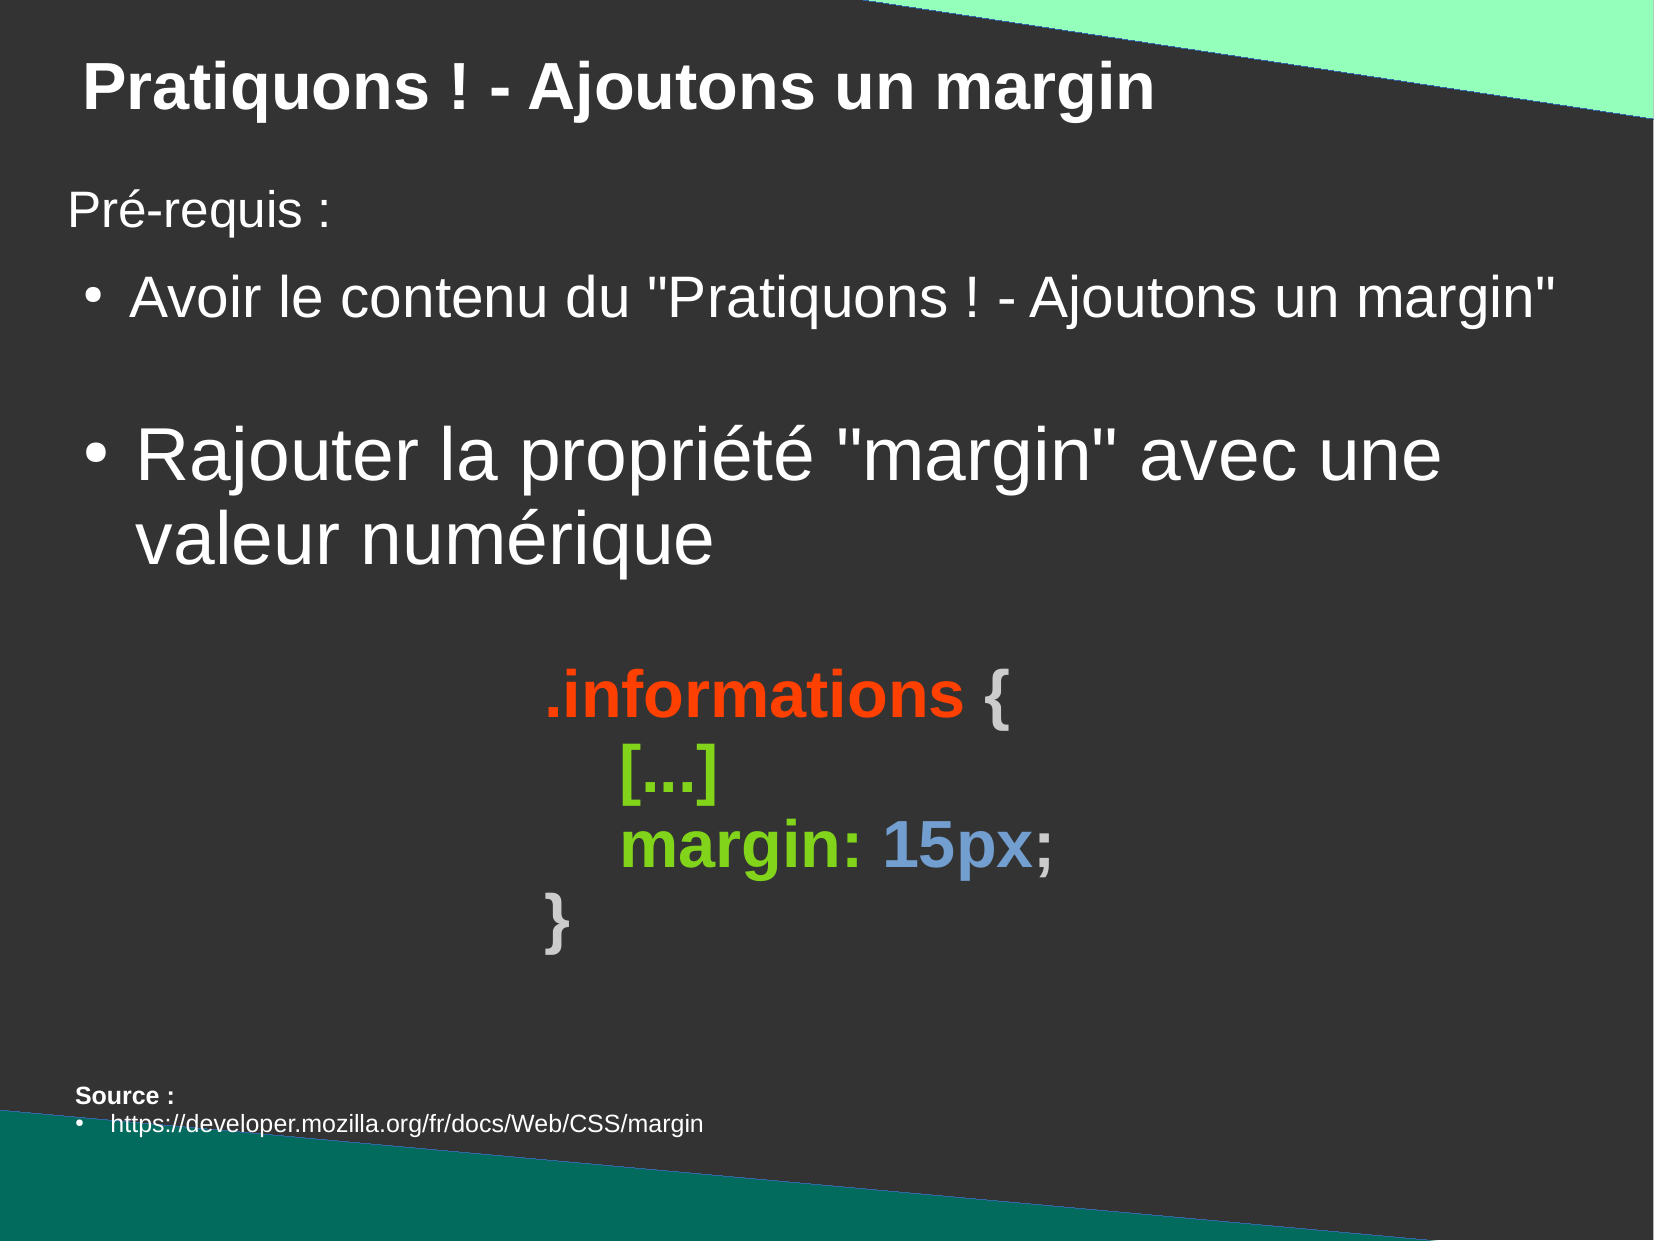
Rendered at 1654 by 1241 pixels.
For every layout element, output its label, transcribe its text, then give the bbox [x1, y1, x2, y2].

text_box Source : https://developer.mozilla.org/fr/docs/Web/CSS/margin [60, 1074, 1546, 1217]
title Pratiquons ! - Ajoutons un margin [82, 49, 1571, 152]
list Pré-requis : Avoir le contenu du "Pratiquons ! - Ajoutons un margin" [67, 180, 1607, 390]
list Rajouter la propriété "margin" avec une valeur numérique [64, 412, 1589, 591]
text_box [863, 0, 1654, 120]
text_box .informations { [...] margin: 15px; } [529, 649, 1125, 981]
